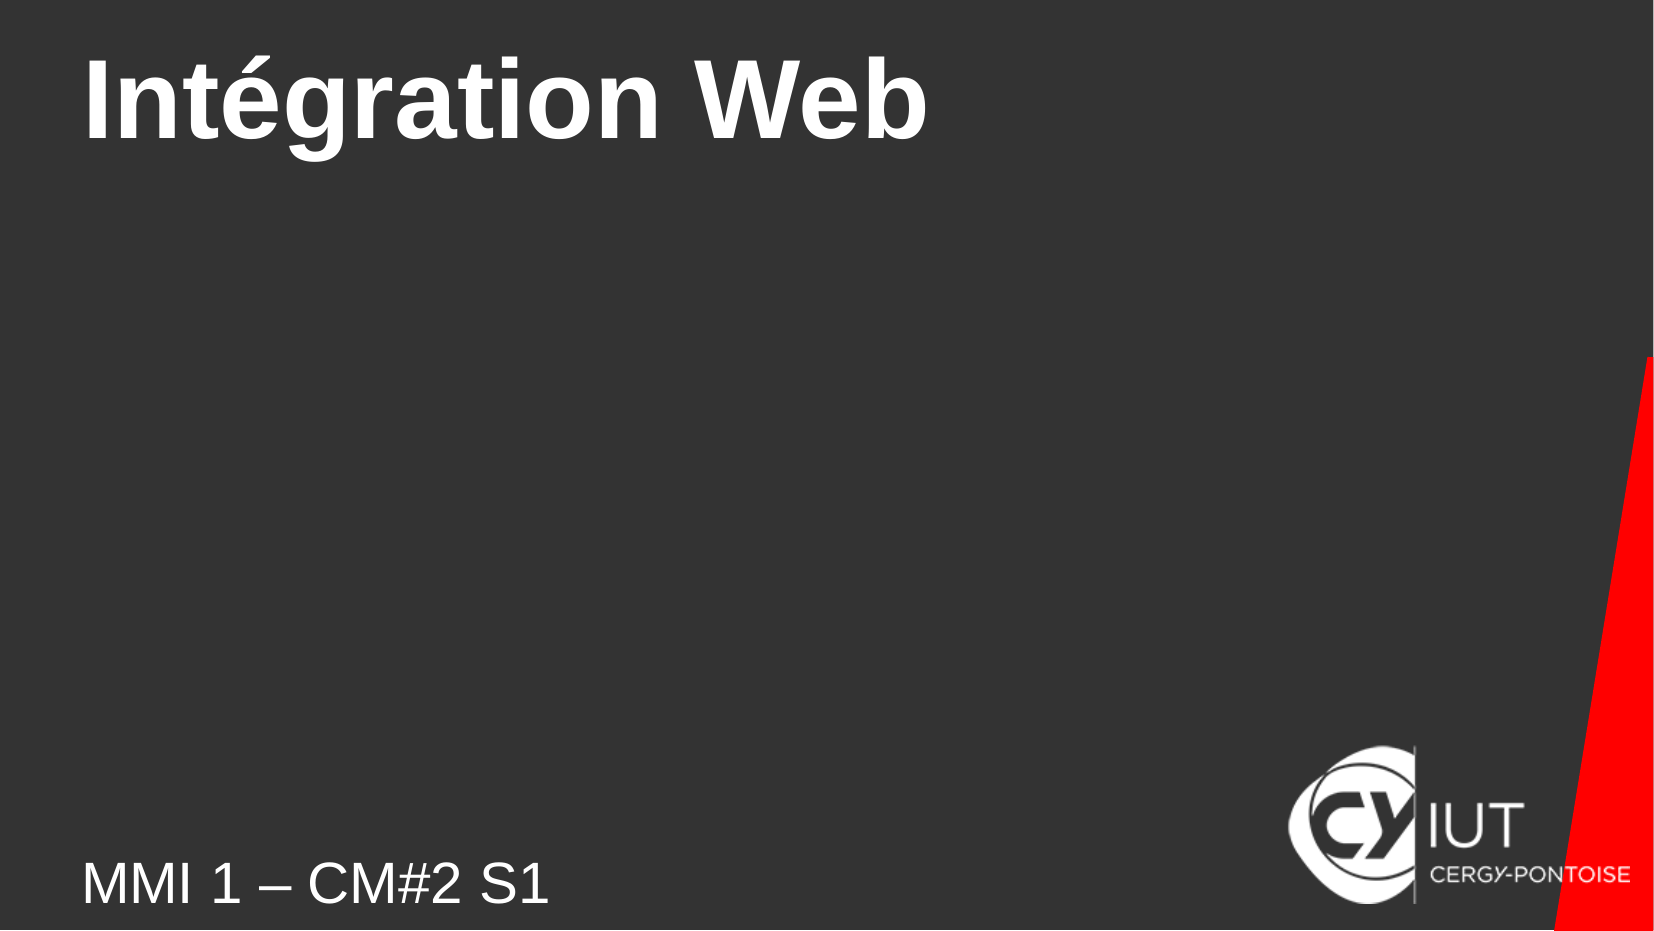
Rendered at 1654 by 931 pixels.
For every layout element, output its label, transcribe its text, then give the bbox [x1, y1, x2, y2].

title Intégration Web [82, 36, 1571, 226]
picture [1284, 744, 1630, 904]
title MMI 1 – CM#2 S1 [81, 805, 1134, 931]
text_box [1554, 356, 1654, 931]
